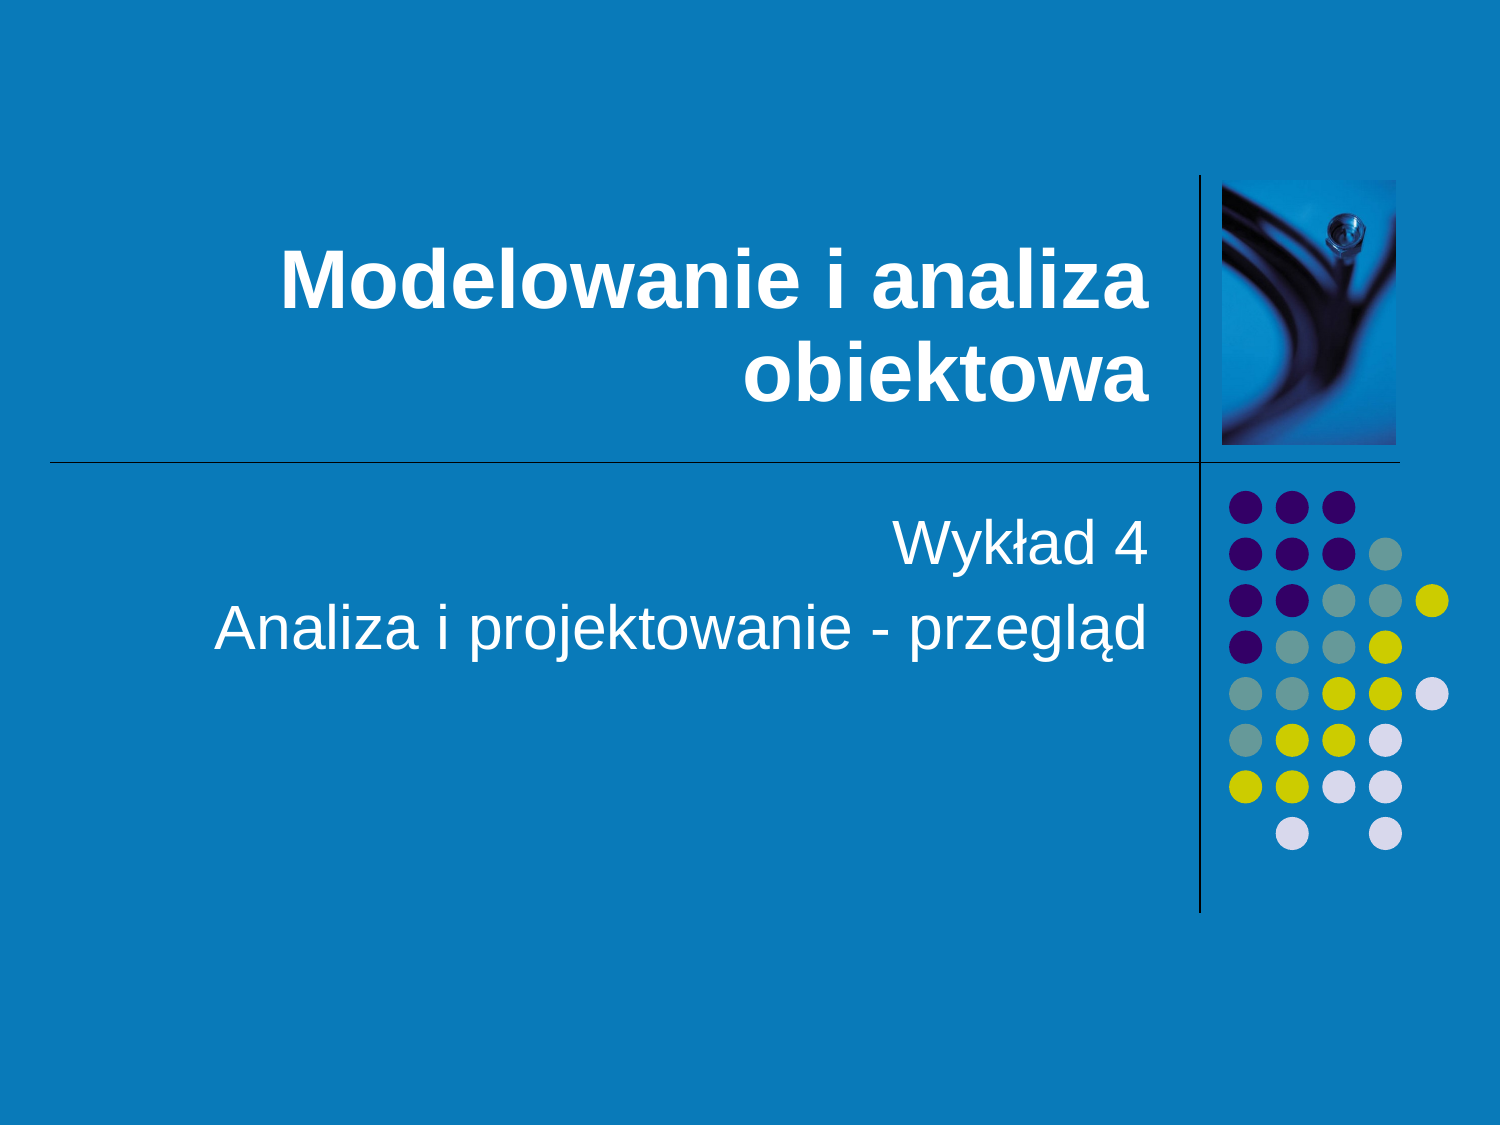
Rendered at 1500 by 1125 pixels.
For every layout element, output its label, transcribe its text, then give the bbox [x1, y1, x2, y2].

picture [1384, 353, 1391, 360]
picture [1366, 366, 1375, 372]
title Modelowanie i analiza obiektowa [0, 76, 1165, 427]
text_box Wykład 4 Analiza i projektowanie - przegląd [139, 500, 1165, 888]
picture [1222, 180, 1396, 445]
